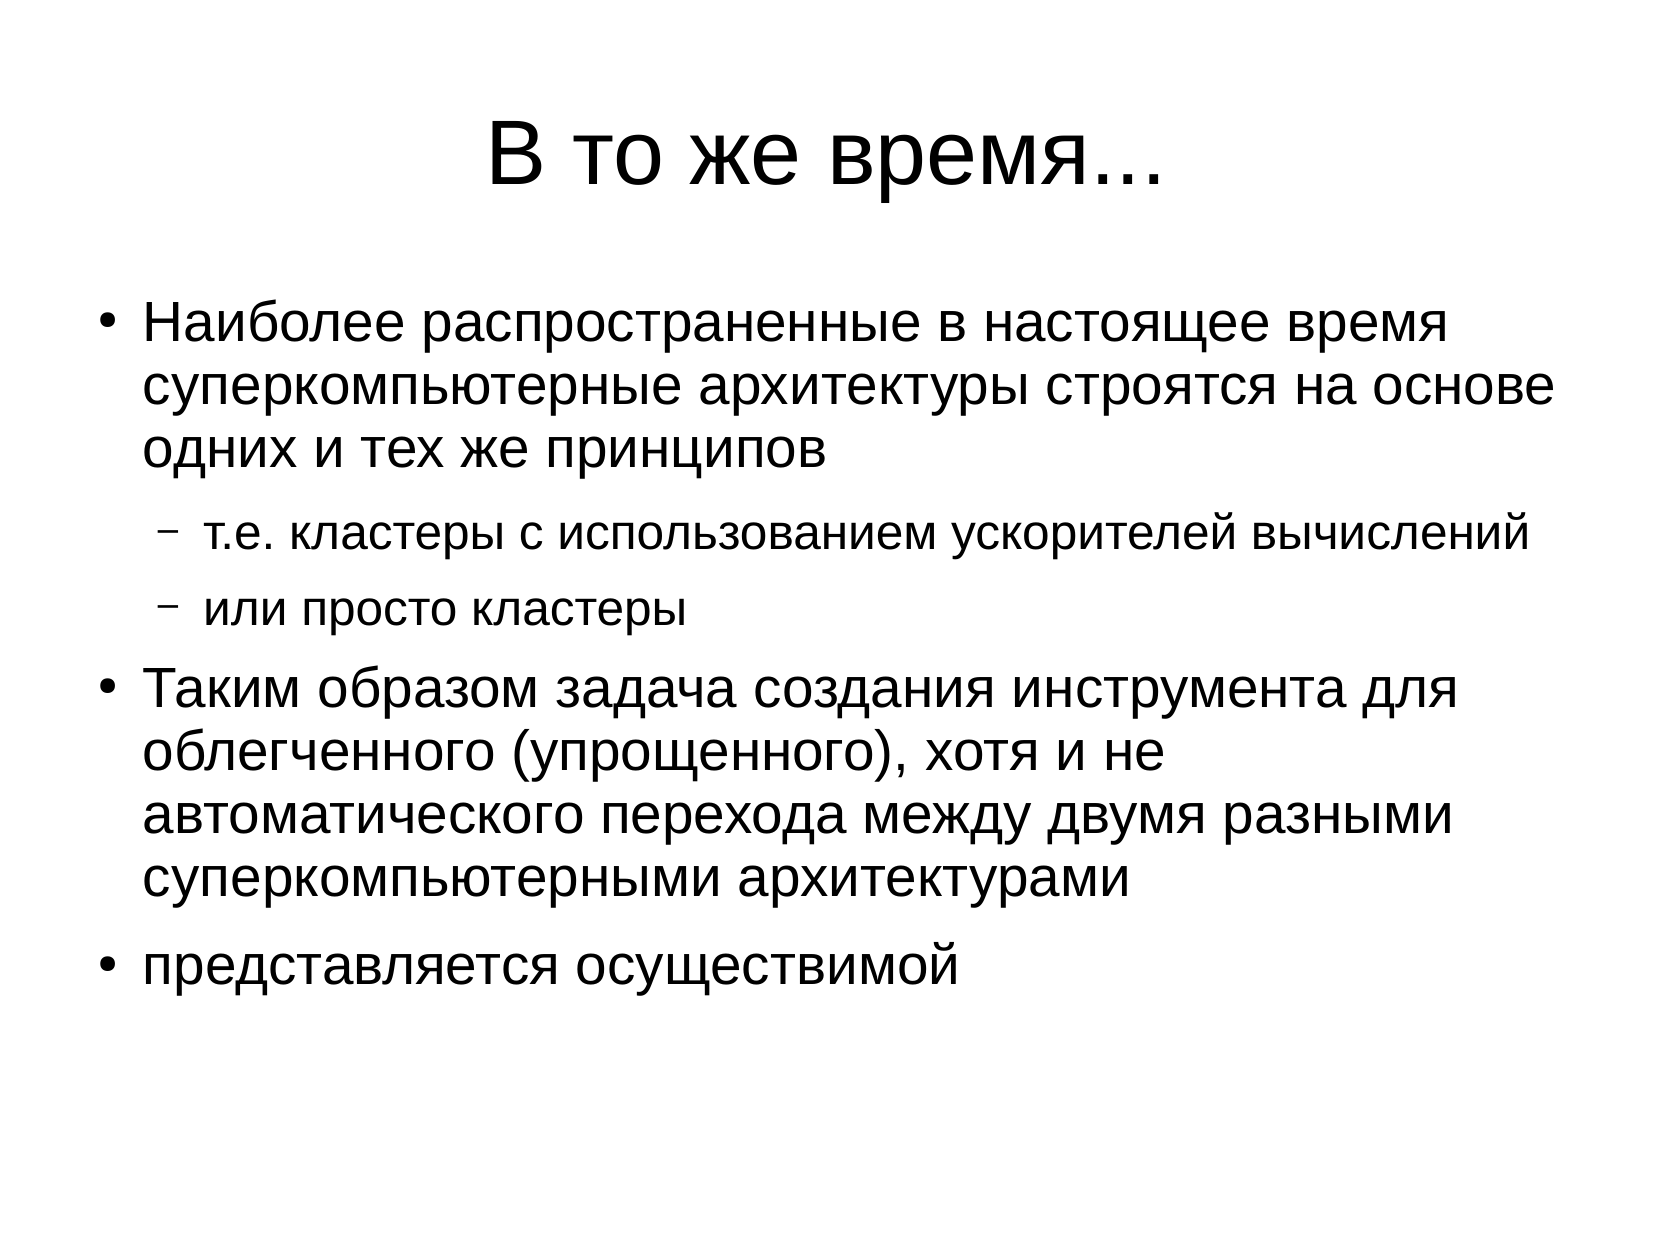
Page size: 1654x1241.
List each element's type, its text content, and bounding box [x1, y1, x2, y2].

list Наиболее распространенные в настоящее время суперкомпьютерные архитектуры строятся на основе одних и тех же принципов т.е. кластеры с использованием ускорителей вычислений или просто кластеры Таким образом задача создания инструмента для облегченного (упрощенного), хотя и не автоматического перехода между двумя разными суперкомпьютерными архитектурами представляется осуществимой [82, 290, 1571, 1010]
title В то же время... [82, 49, 1571, 257]
